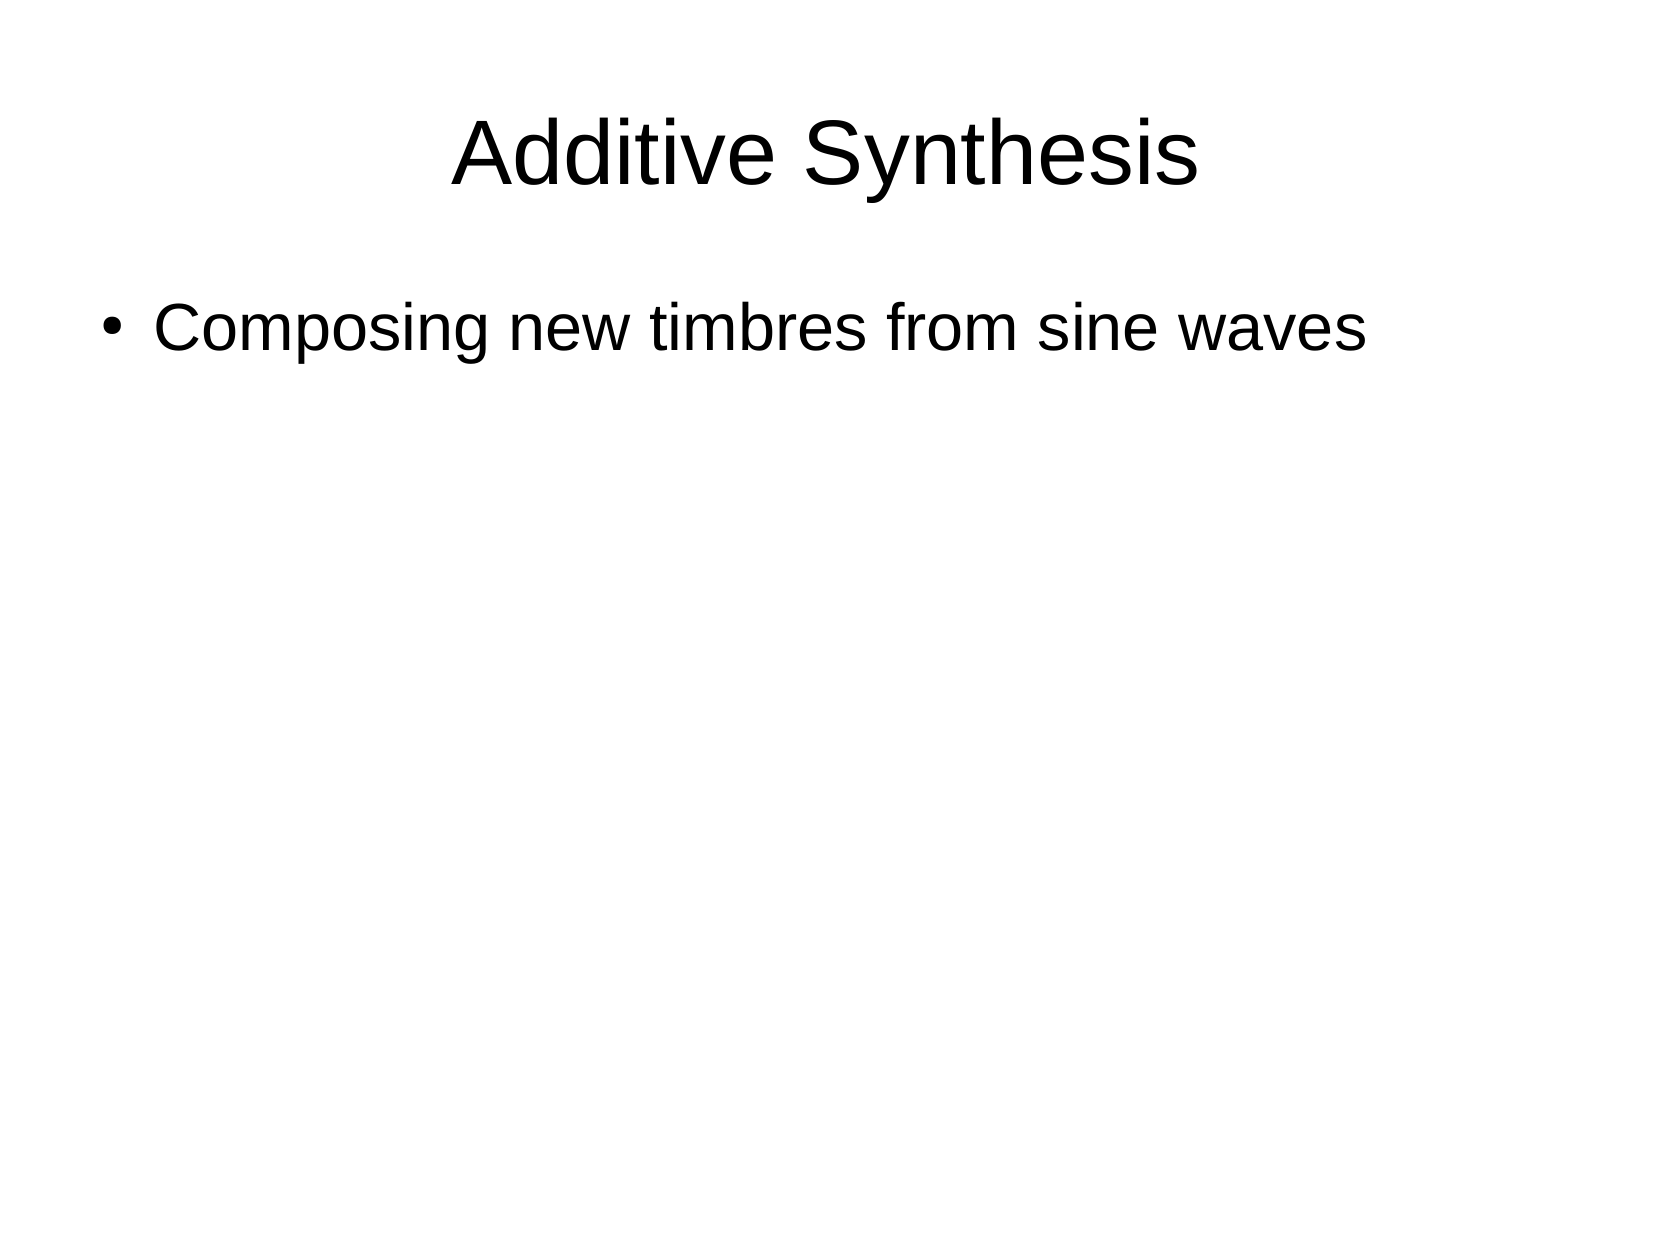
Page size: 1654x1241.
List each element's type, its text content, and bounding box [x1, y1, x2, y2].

list Composing new timbres from sine waves [82, 290, 1538, 1010]
title Additive Synthesis [82, 49, 1571, 257]
